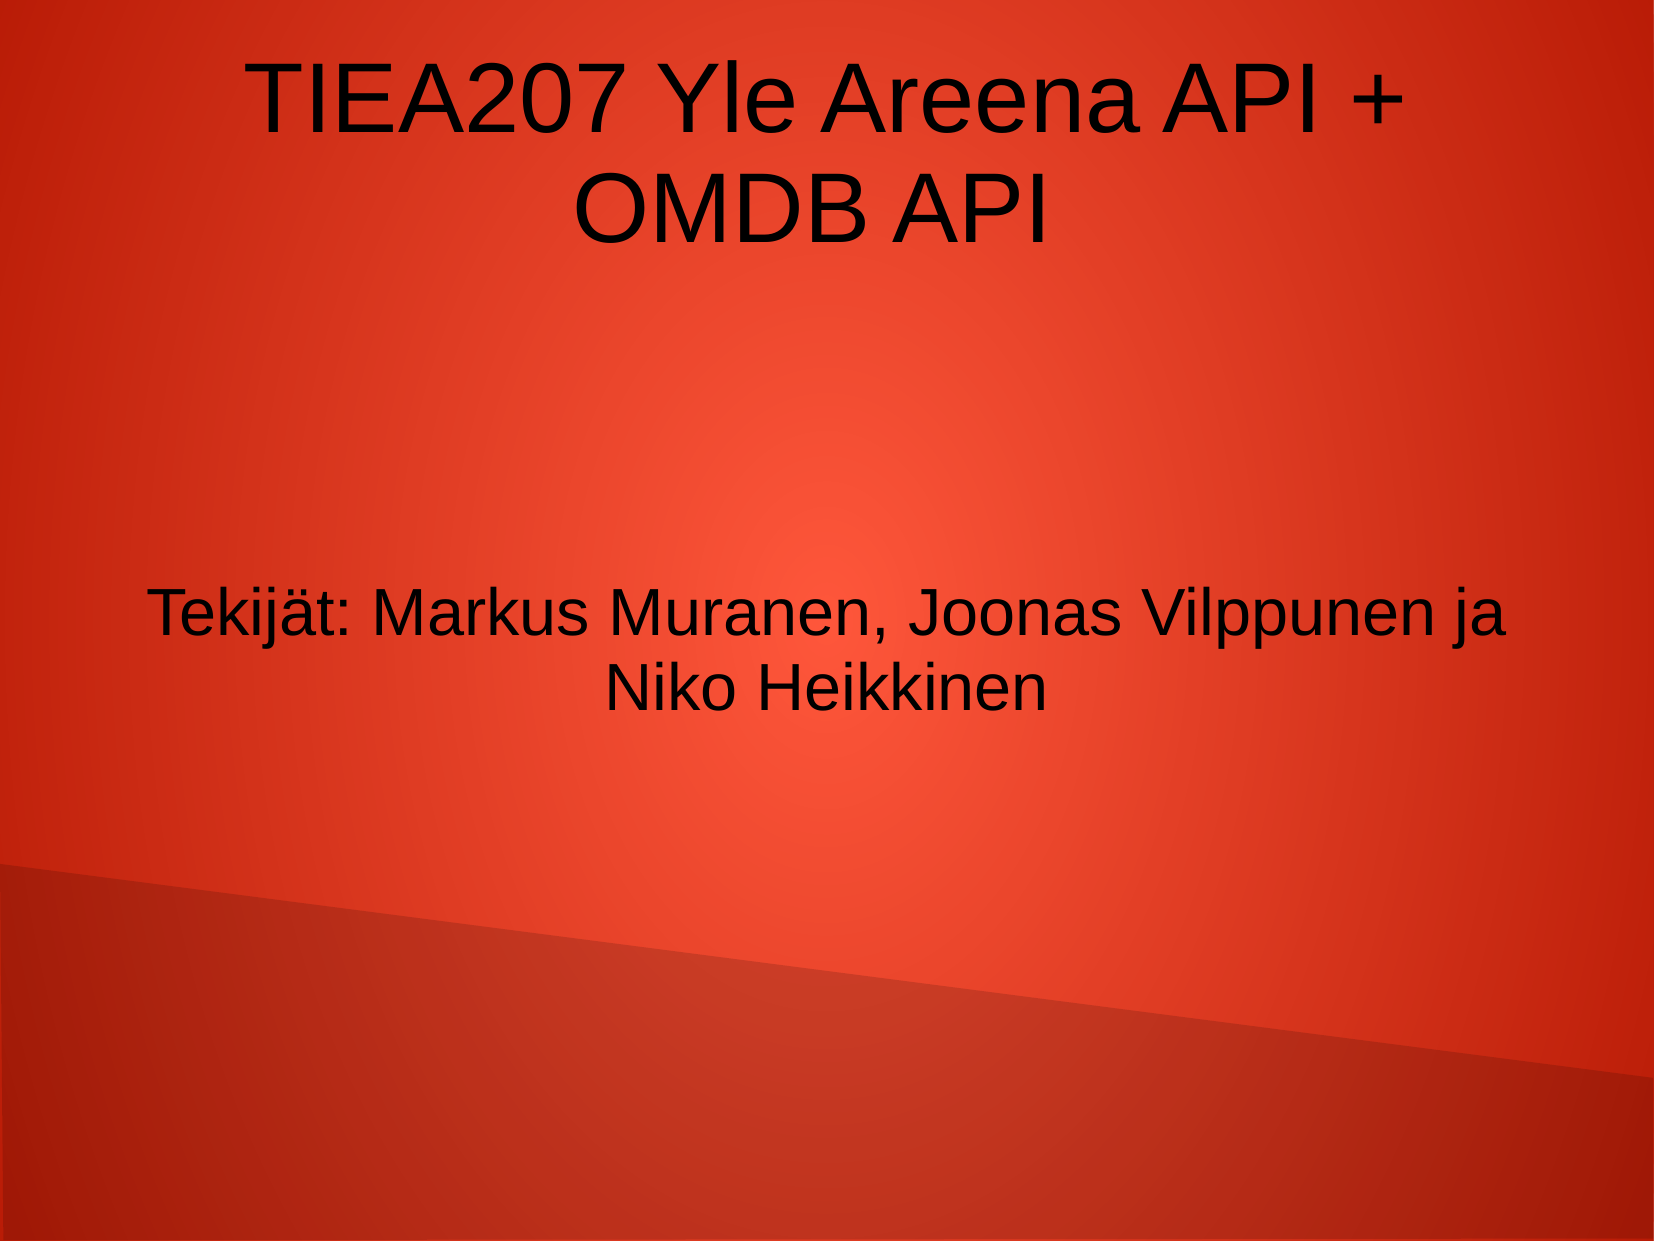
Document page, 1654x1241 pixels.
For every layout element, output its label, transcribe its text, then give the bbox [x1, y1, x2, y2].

title TIEA207 Yle Areena API + OMDB API [82, 42, 1571, 264]
subtitle Tekijät: Markus Muranen, Joonas Vilppunen ja Niko Heikkinen [82, 290, 1571, 1010]
